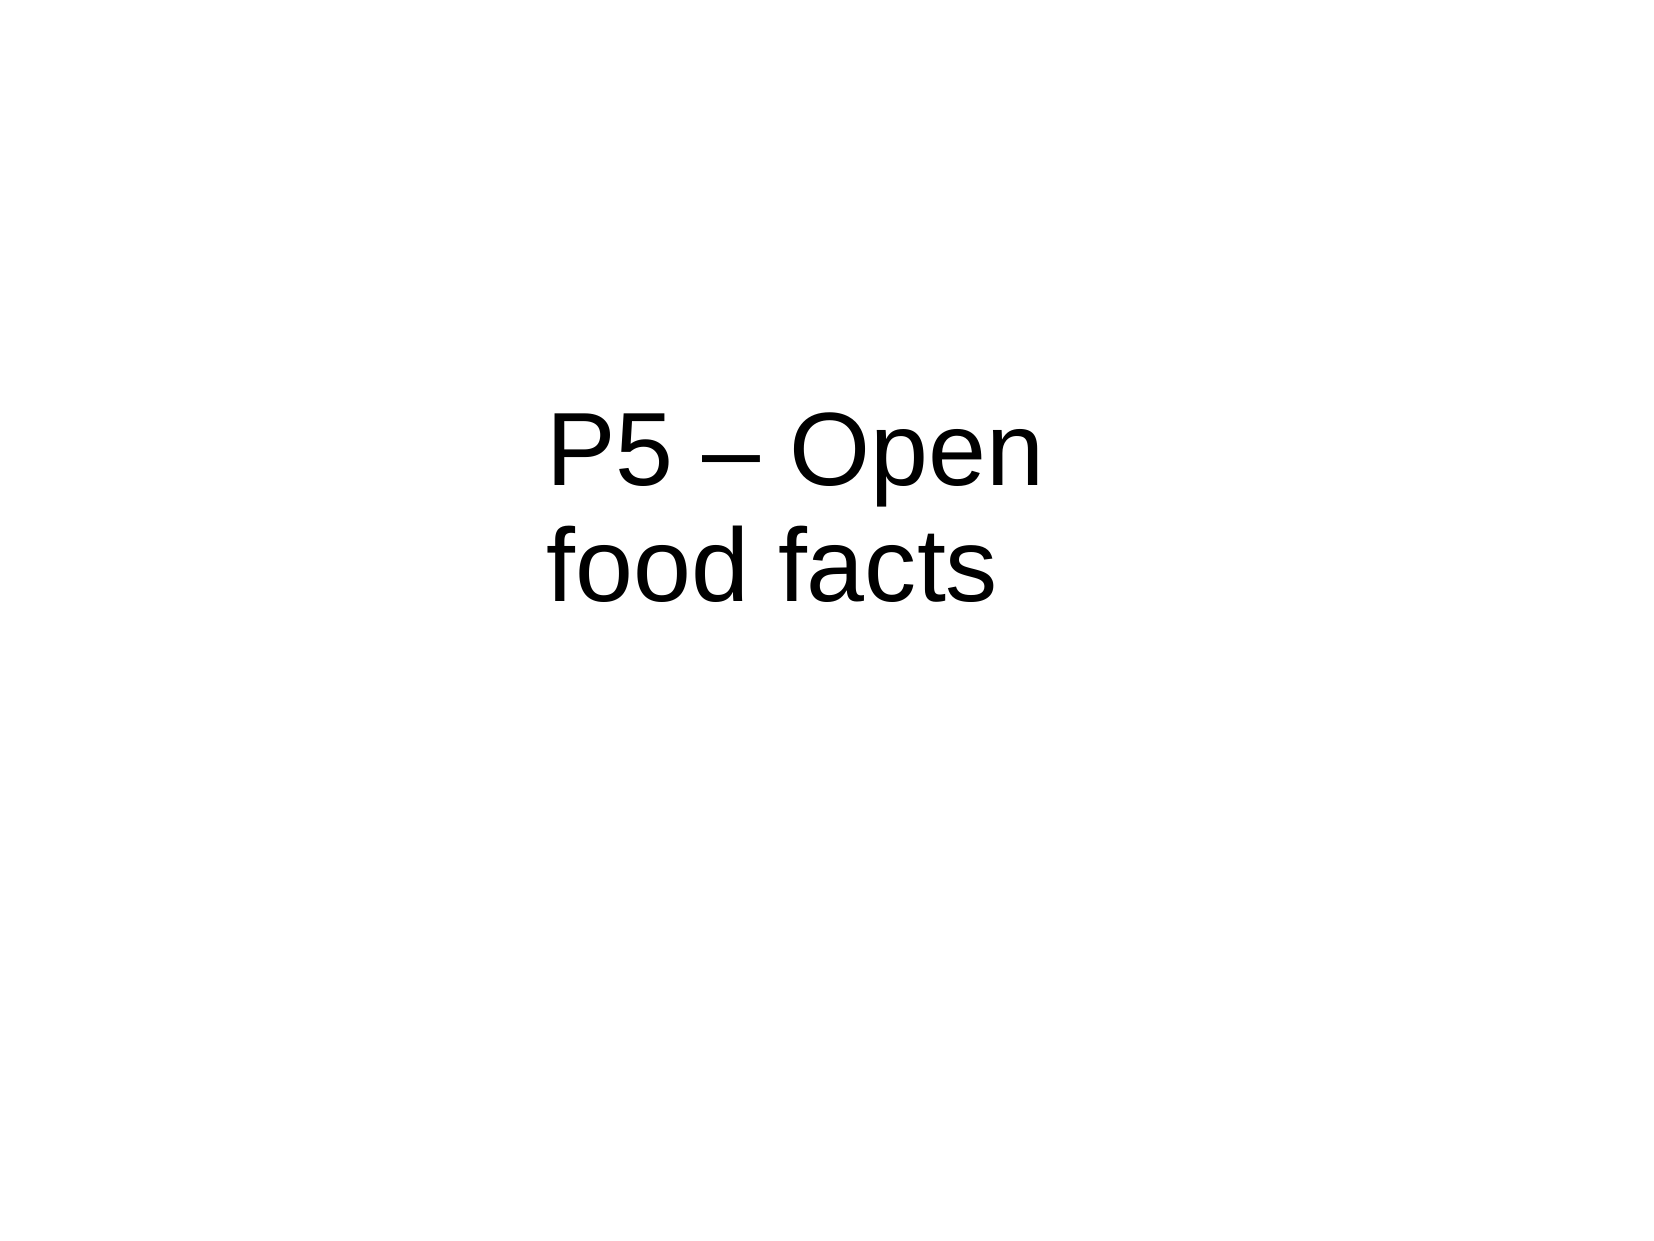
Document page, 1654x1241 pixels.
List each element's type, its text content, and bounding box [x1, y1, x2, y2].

text_box P5 – Open food facts [531, 383, 1123, 632]
